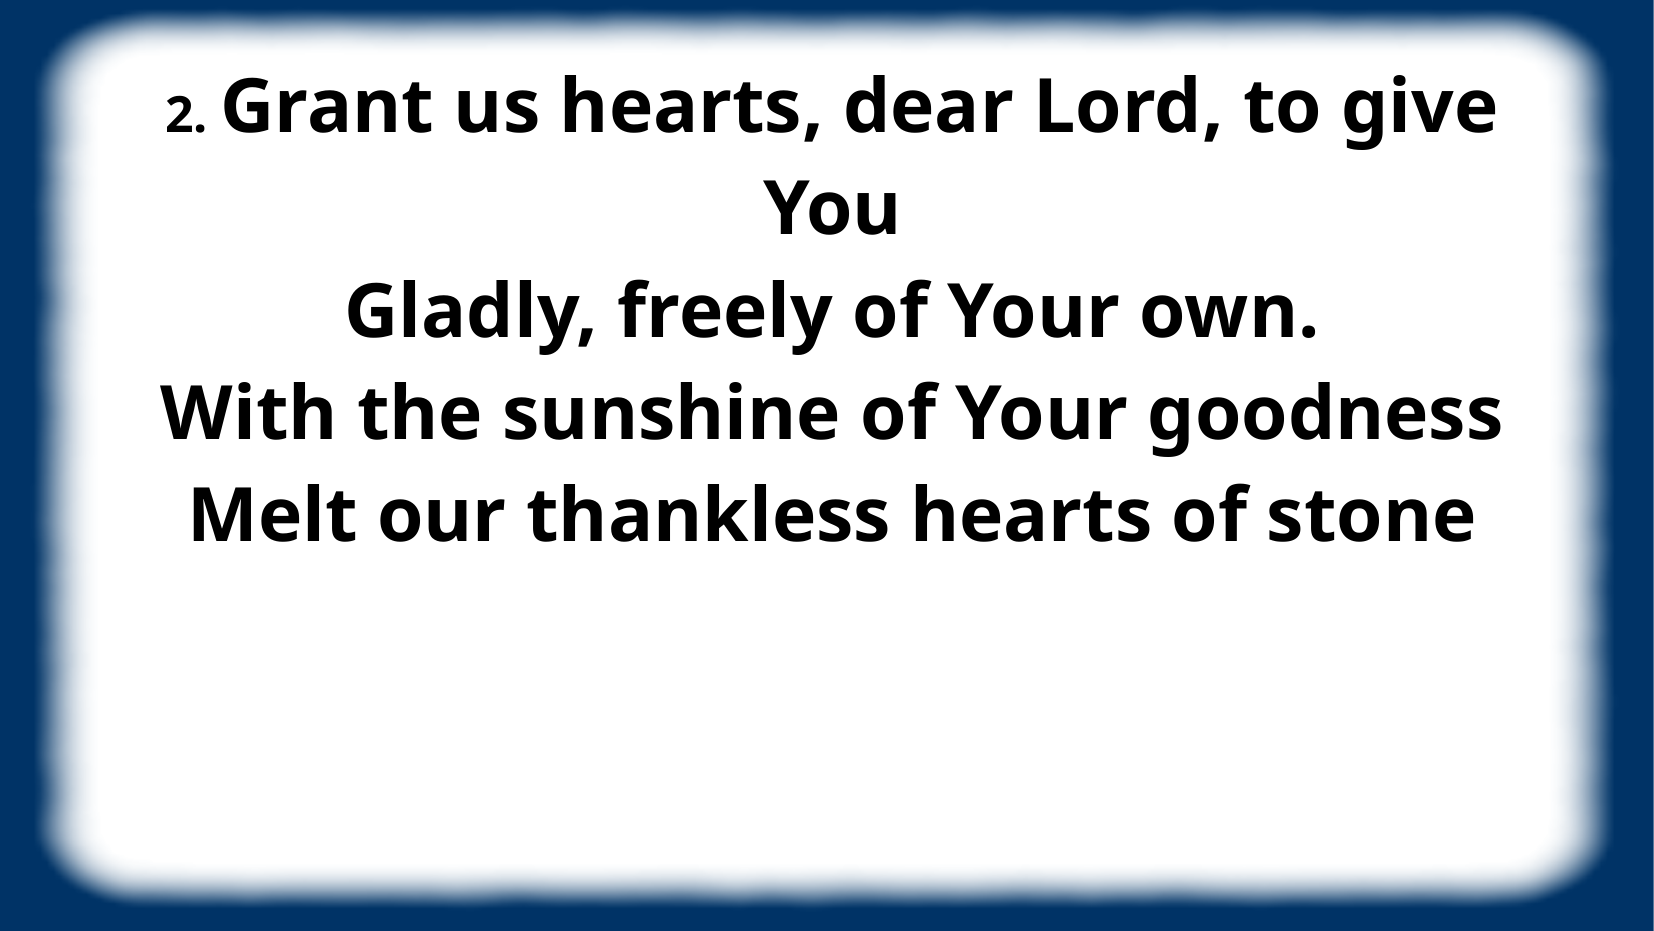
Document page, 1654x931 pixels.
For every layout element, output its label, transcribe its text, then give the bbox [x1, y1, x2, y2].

picture [0, 0, 1654, 931]
text_box 2. Grant us hearts, dear Lord, to give You Gladly, freely of Your own. With the sunshine of Your goodness Melt our thankless hearts of stone [90, 45, 1576, 460]
